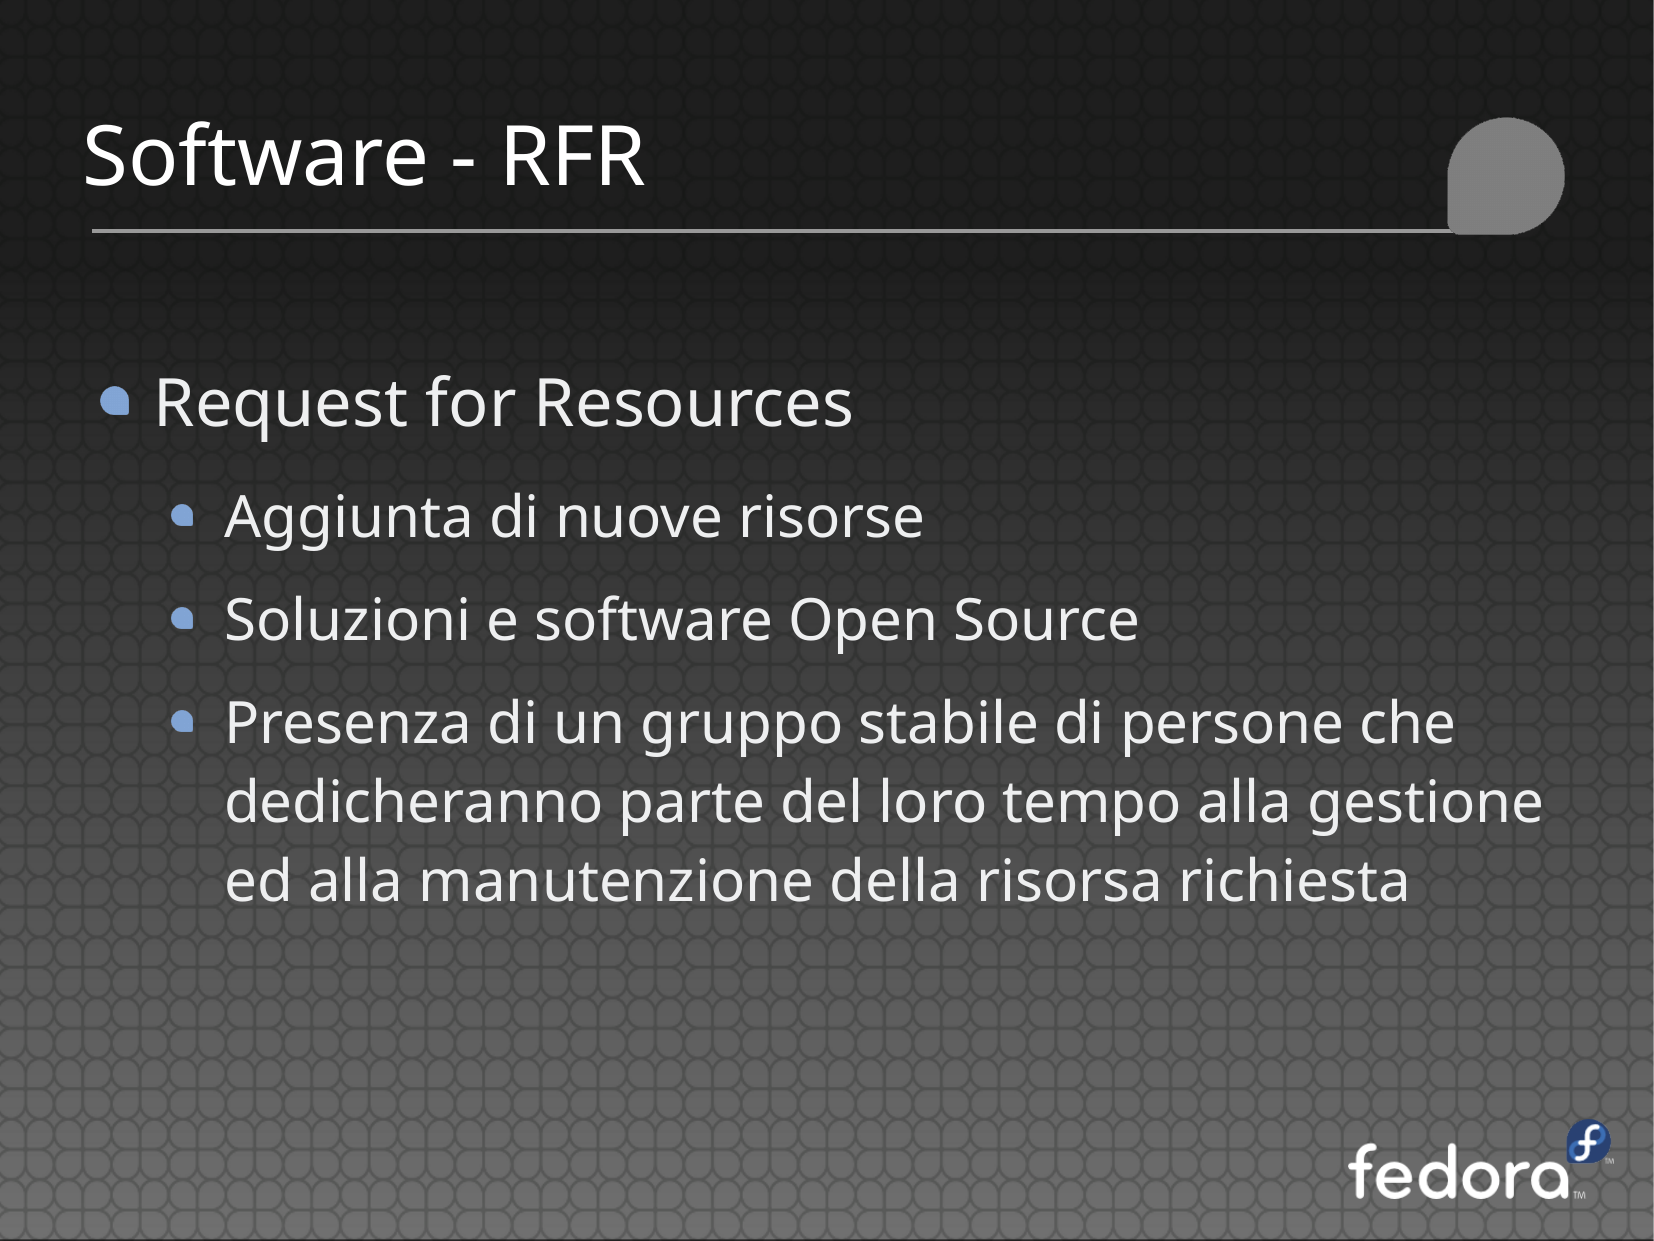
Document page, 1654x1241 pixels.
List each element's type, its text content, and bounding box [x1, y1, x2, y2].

title Software - RFR [82, 49, 1571, 257]
list Request for Resources Aggiunta di nuove risorse Soluzioni e software Open Source Presenza di un gruppo stabile di persone che dedicheranno parte del loro tempo alla gestione ed alla manutenzione della risorsa richiesta [82, 355, 1571, 1174]
picture [0, 0, 1654, 1241]
